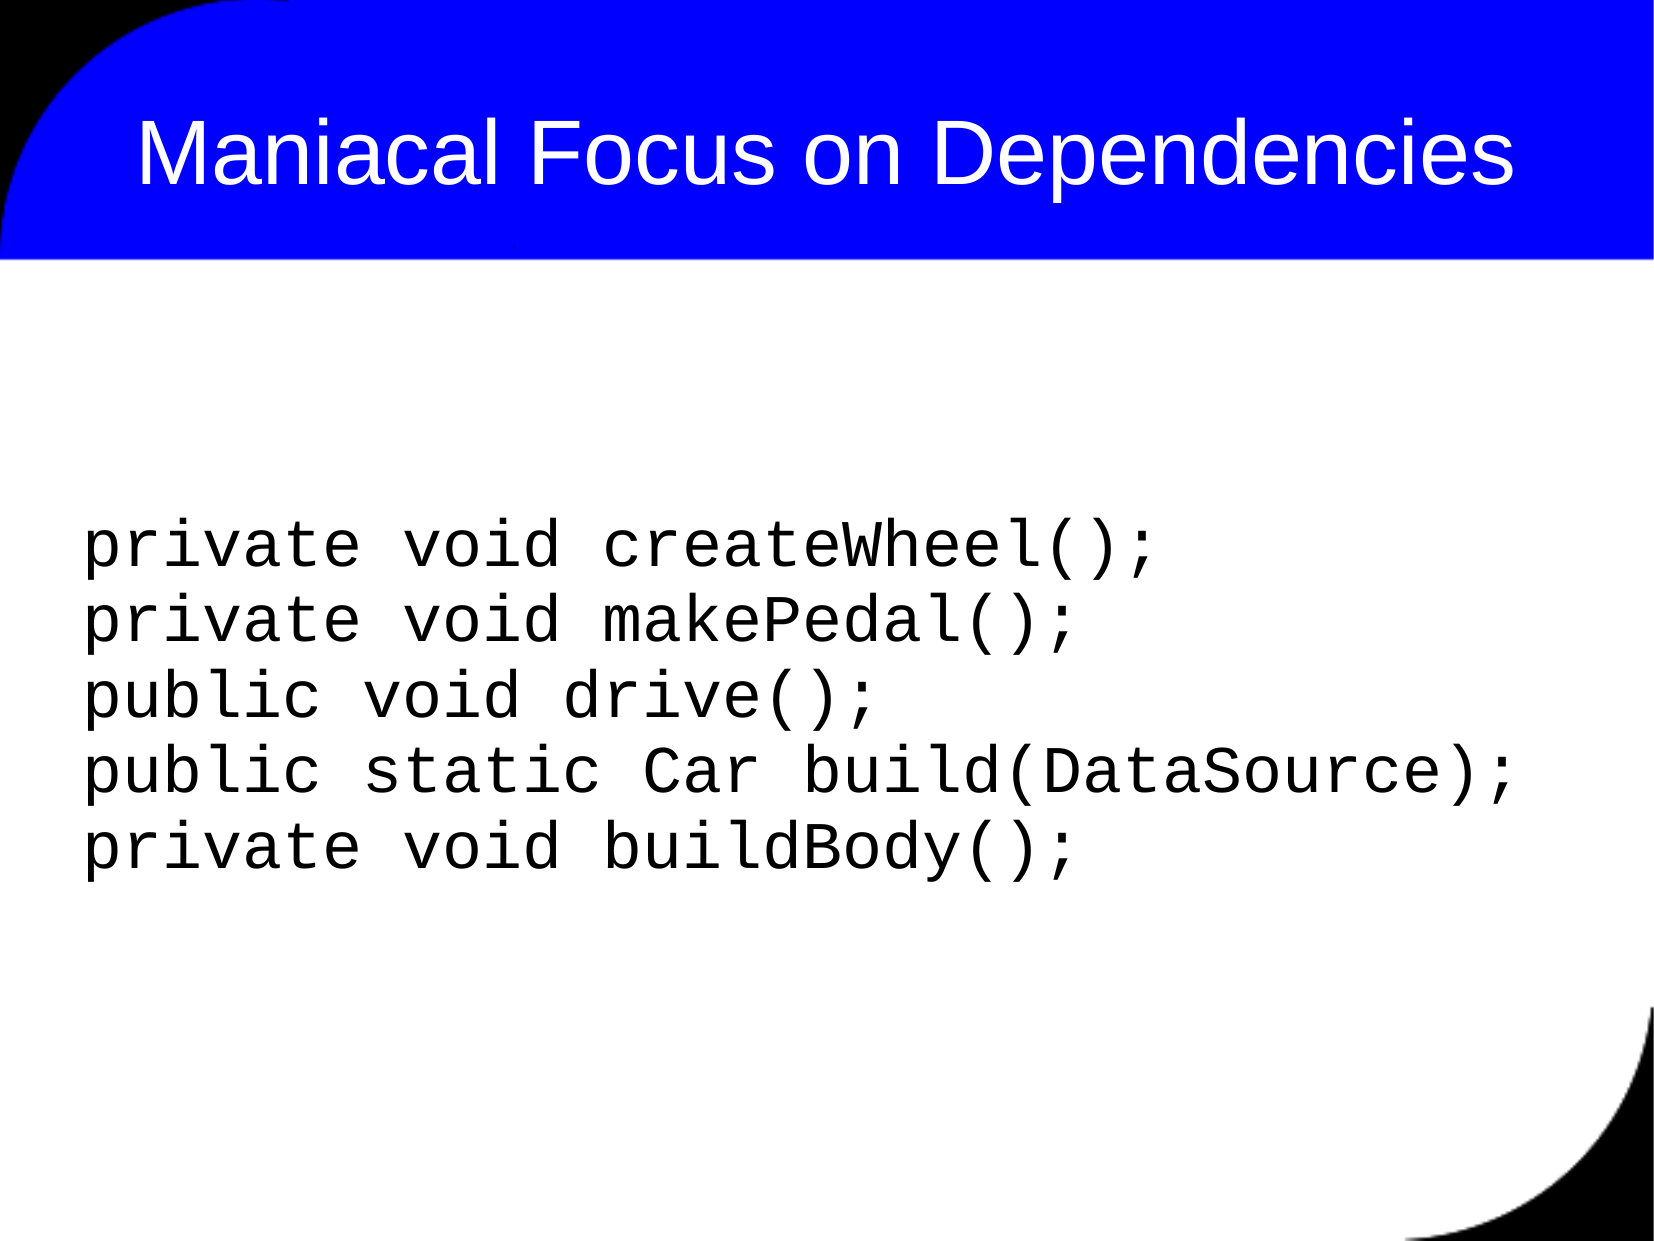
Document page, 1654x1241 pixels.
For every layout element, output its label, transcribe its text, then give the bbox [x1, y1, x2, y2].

subtitle private void createWheel(); private void makePedal(); public void drive(); public static Car build(DataSource); private void buildBody(); [82, 297, 1571, 1102]
picture [0, 0, 1654, 1241]
title Maniacal Focus on Dependencies [82, 56, 1571, 250]
